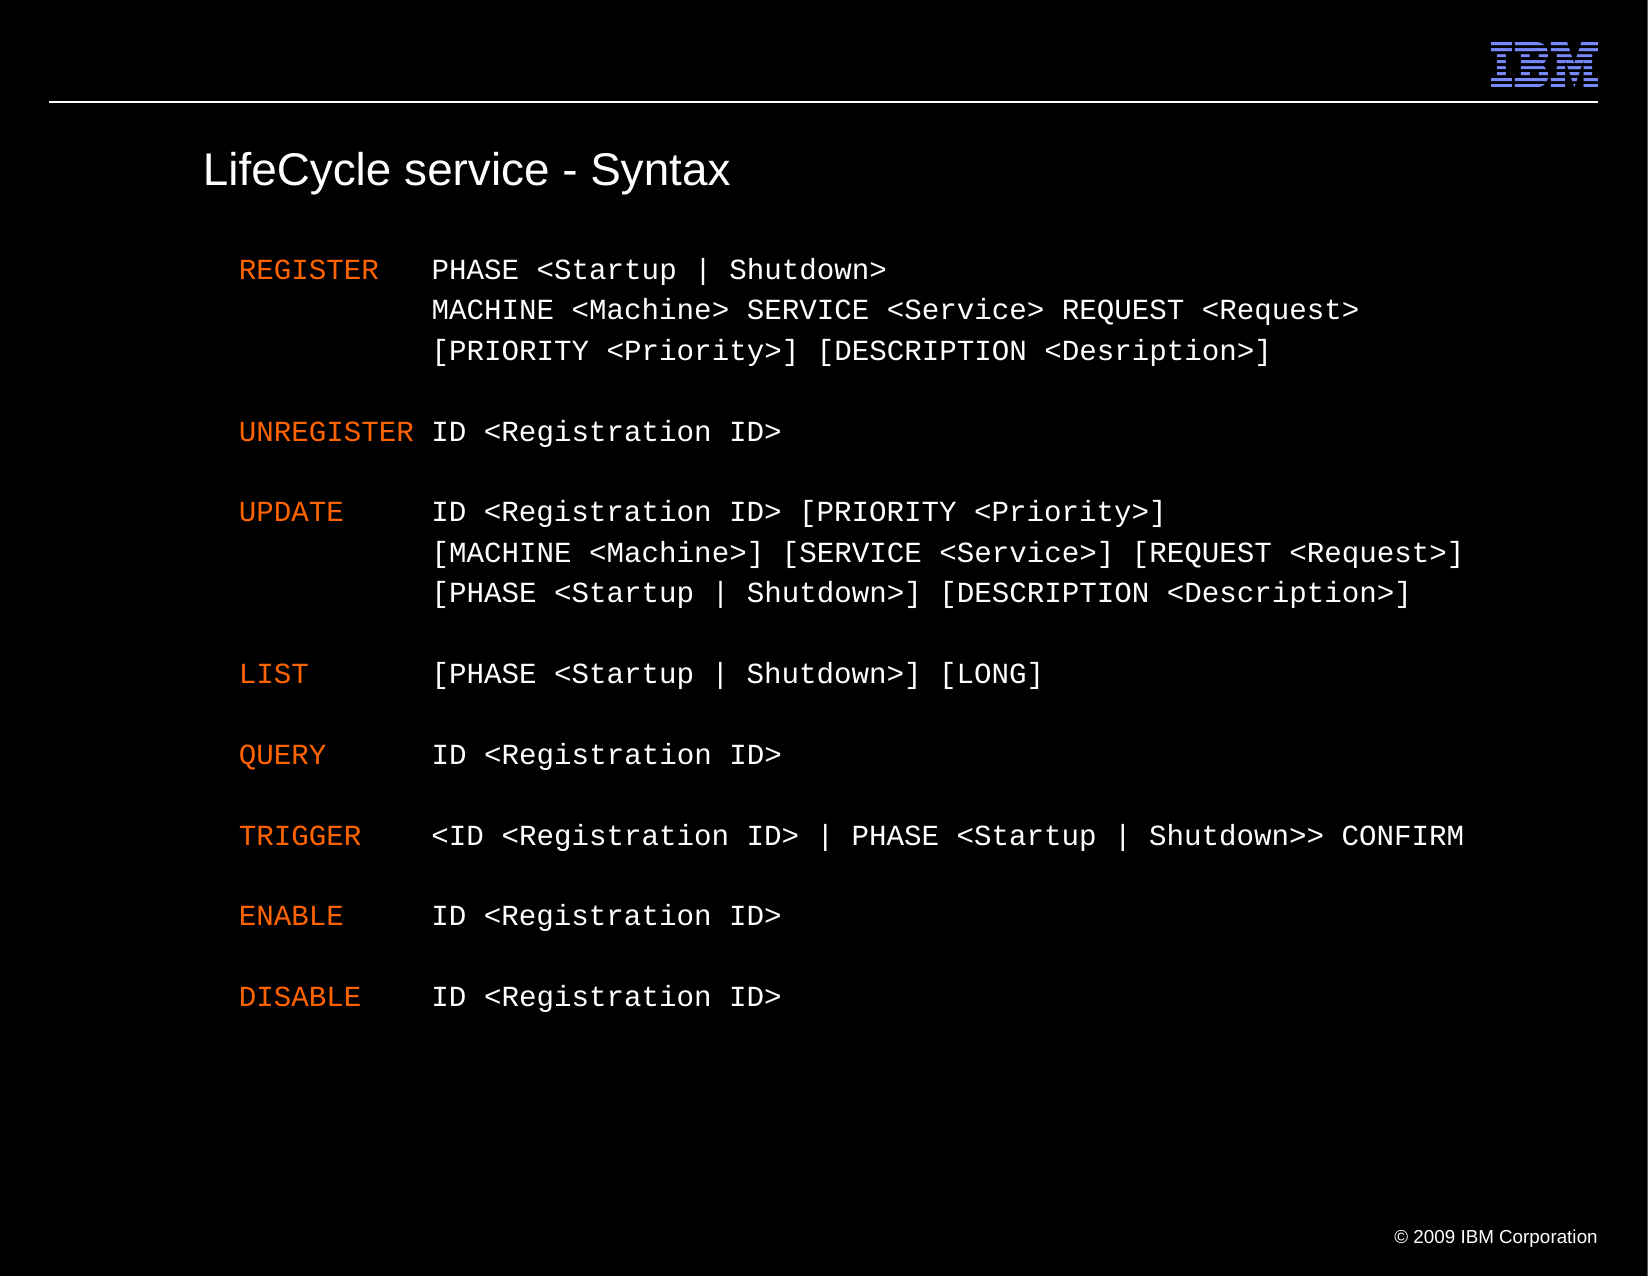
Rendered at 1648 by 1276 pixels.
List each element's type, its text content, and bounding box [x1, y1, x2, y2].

picture [1491, 42, 1598, 87]
title LifeCycle service - Syntax [186, 137, 1648, 231]
text_box REGISTER PHASE <Startup | Shutdown> MACHINE <Machine> SERVICE <Service> REQUEST <Request> [PRIORITY <Priority>] [DESCRIPTION <Desription>] UNREGISTER ID <Registration ID> UPDATE ID <Registration ID> [PRIORITY <Priority>] [MACHINE <Machine>] [SERVICE <Service>] [REQUEST <Request>] [PHASE <Startup | Shutdown>] [DESCRIPTION <Description>] LIST [PHASE <Startup | Shutdown>] [LONG] QUERY ID <Registration ID> TRIGGER <ID <Registration ID> | PHASE <Startup | Shutdown>> CONFIRM ENABLE ID <Registration ID> DISABLE ID <Registration ID> [239, 250, 1648, 1013]
